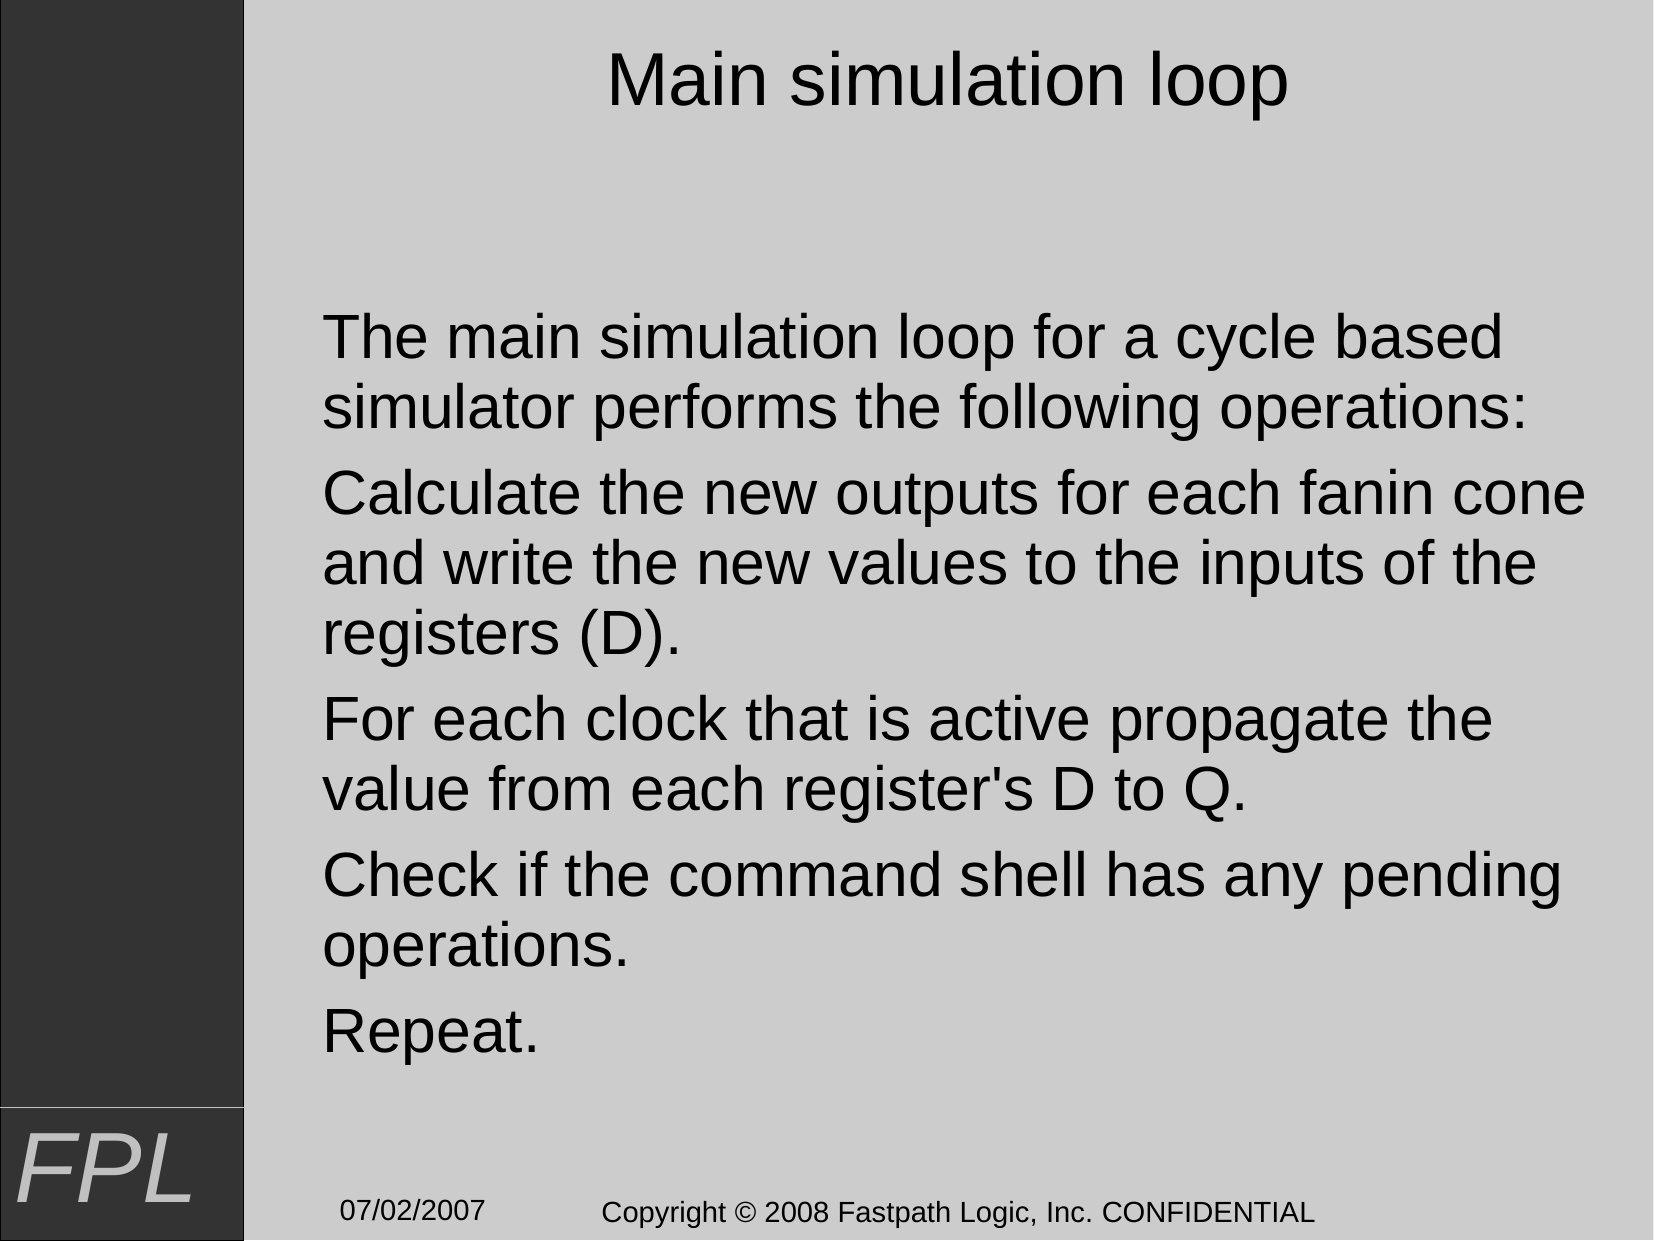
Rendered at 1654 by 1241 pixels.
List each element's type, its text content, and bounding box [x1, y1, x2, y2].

subtitle The main simulation loop for a cycle based simulator performs the following operations: Calculate the new outputs for each fanin cone and write the new values to the inputs of the registers (D). For each clock that is active propagate the value from each register's D to Q. Check if the command shell has any pending operations. Repeat. [322, 168, 1635, 1201]
title Main simulation loop [397, 0, 1501, 168]
